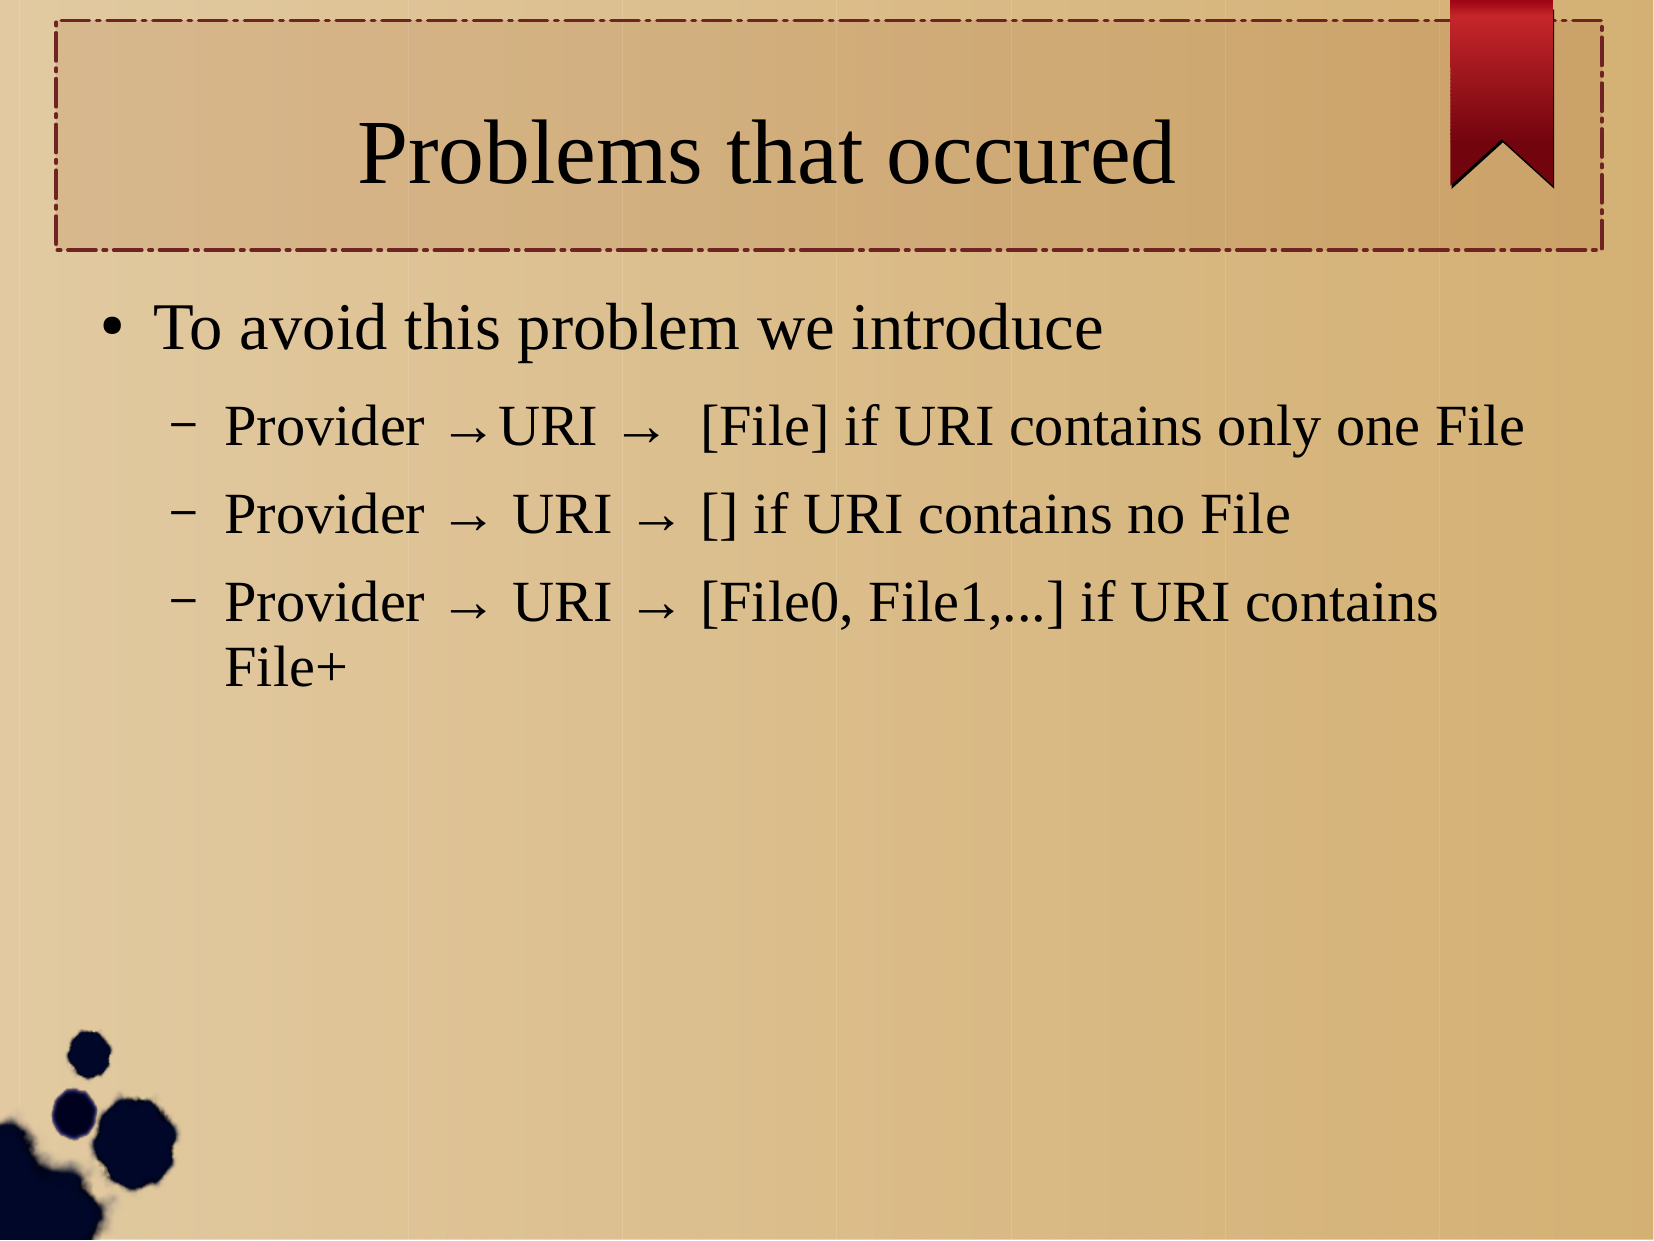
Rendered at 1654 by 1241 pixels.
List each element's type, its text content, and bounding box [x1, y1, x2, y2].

title Problems that occured [82, 49, 1453, 257]
list To avoid this problem we introduce Provider →URI → [File] if URI contains only one File Provider → URI → [] if URI contains no File Provider → URI → [File0, File1,...] if URI contains File+ [82, 290, 1538, 1010]
